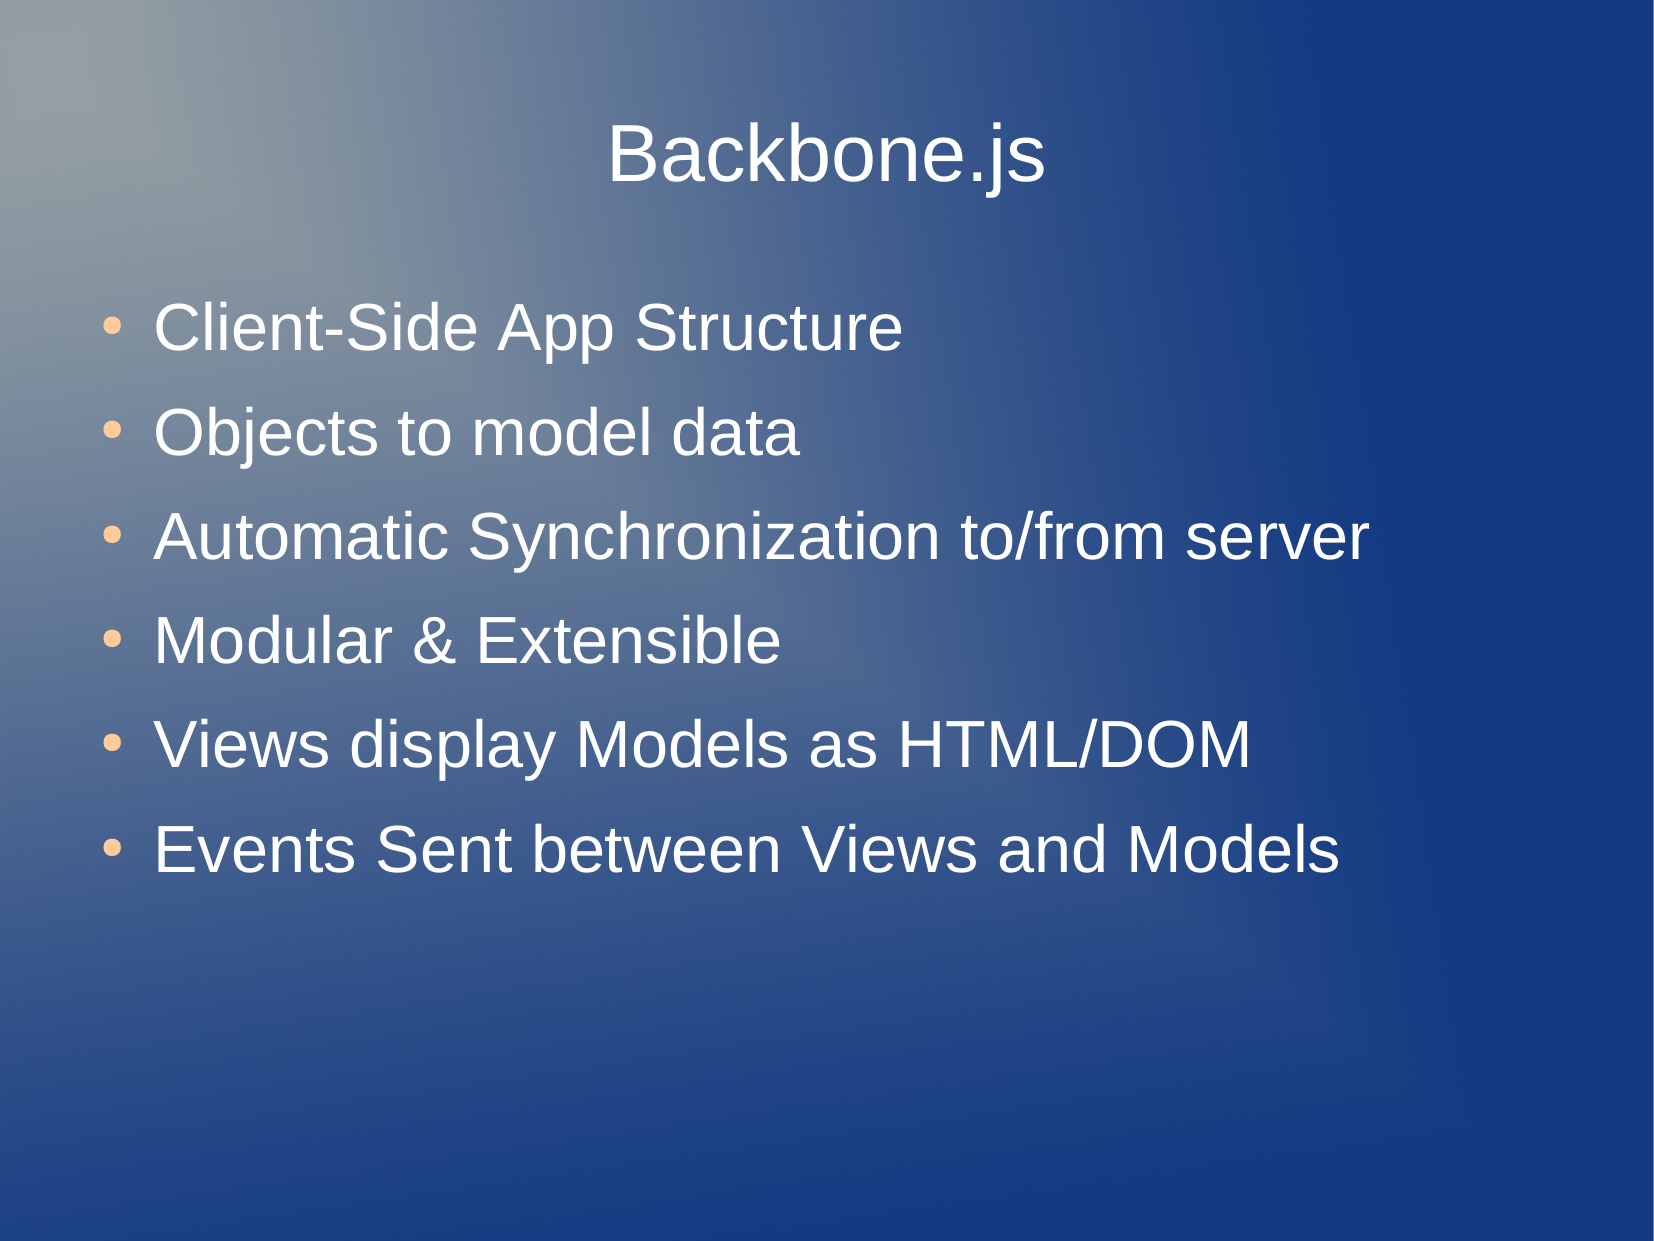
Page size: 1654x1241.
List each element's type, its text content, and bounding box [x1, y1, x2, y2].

picture [0, 0, 1654, 1241]
list Client-Side App Structure Objects to model data Automatic Synchronization to/from server Modular & Extensible Views display Models as HTML/DOM Events Sent between Views and Models [82, 290, 1571, 1010]
title Backbone.js [82, 49, 1571, 257]
